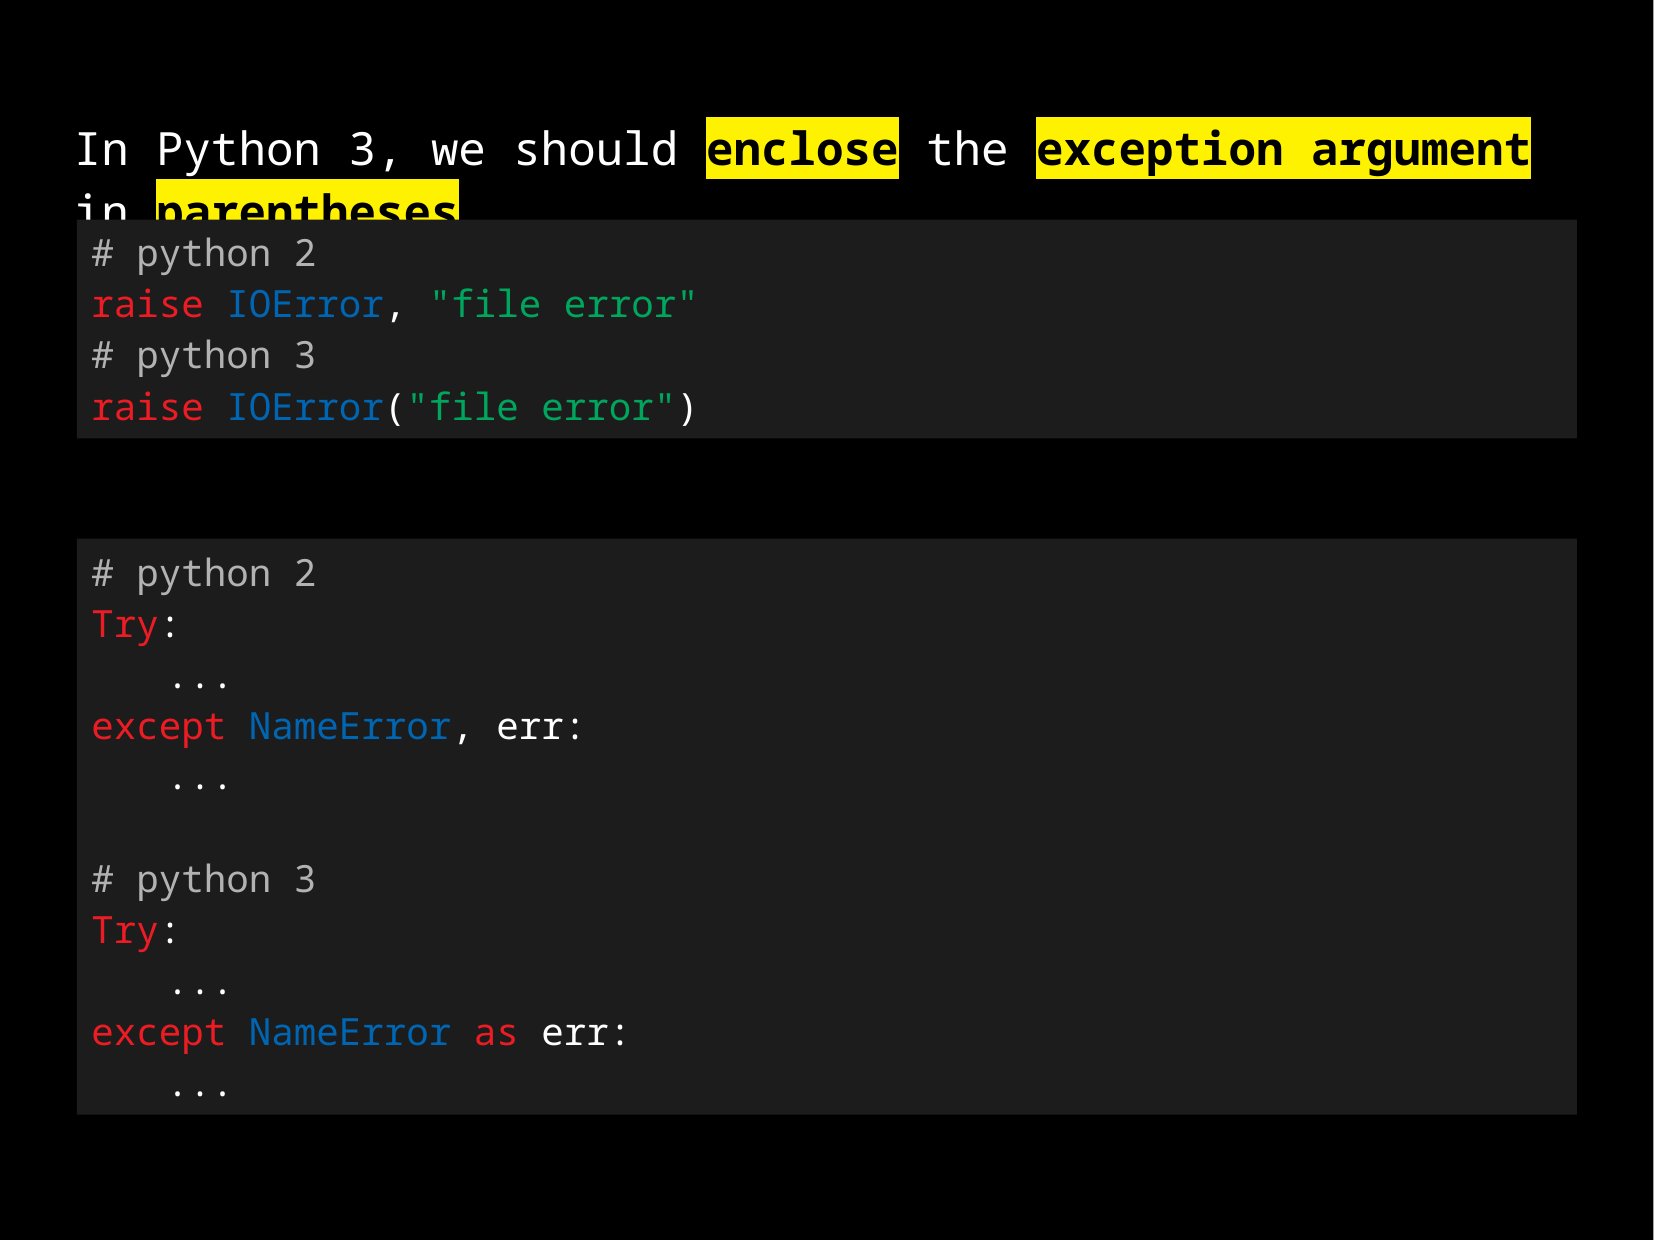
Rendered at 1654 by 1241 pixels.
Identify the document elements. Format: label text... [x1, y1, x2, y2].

text_box # python 2 raise IOError, "file error" # python 3 raise IOError("file error") [76, 219, 1577, 386]
text_box In Python 3, we should enclose the exception argument in parentheses. In Python 3, we have to use the as keyword now in the handling of exceptions. The division of two integers returns a float instead of an integer. // can be used to have the old behavior. [59, 109, 1560, 1131]
text_box # python 2 Try: ... except NameError, err: ... # python 3 Try: ... except NameError as err: ... [76, 538, 1577, 969]
